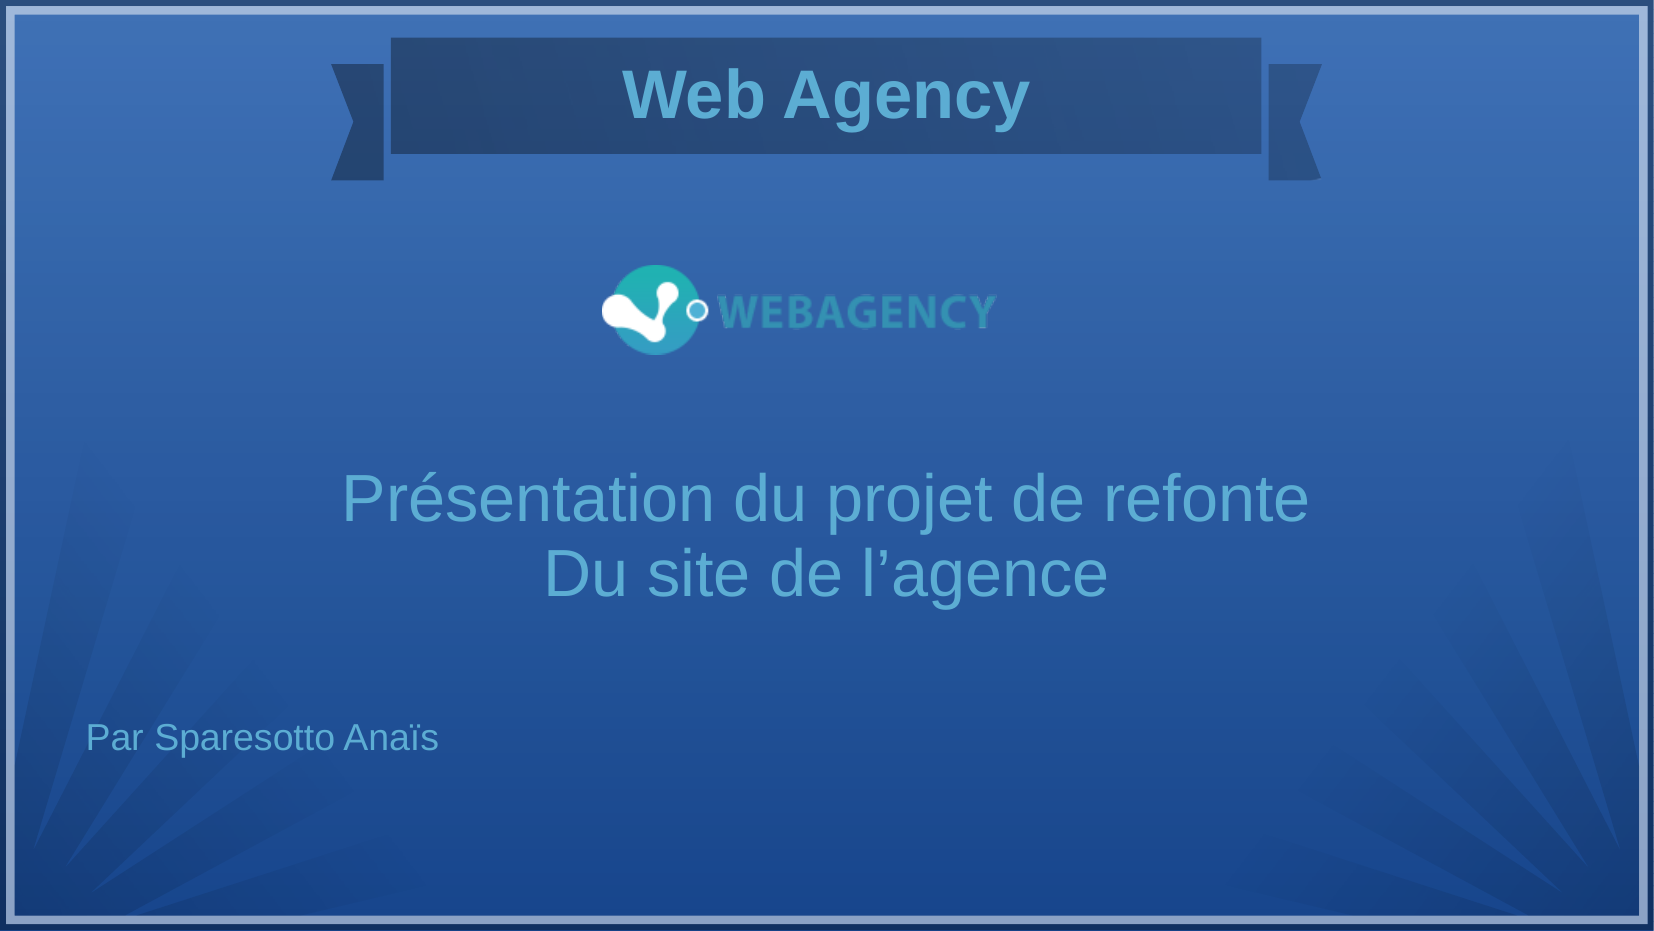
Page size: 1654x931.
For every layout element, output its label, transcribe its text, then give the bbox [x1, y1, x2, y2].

text_box Par Sparesotto Anaïs [70, 708, 945, 766]
picture [602, 265, 1011, 355]
title Web Agency [389, 35, 1264, 154]
subtitle Présentation du projet de refonte Du site de l’agence [82, 224, 1571, 848]
